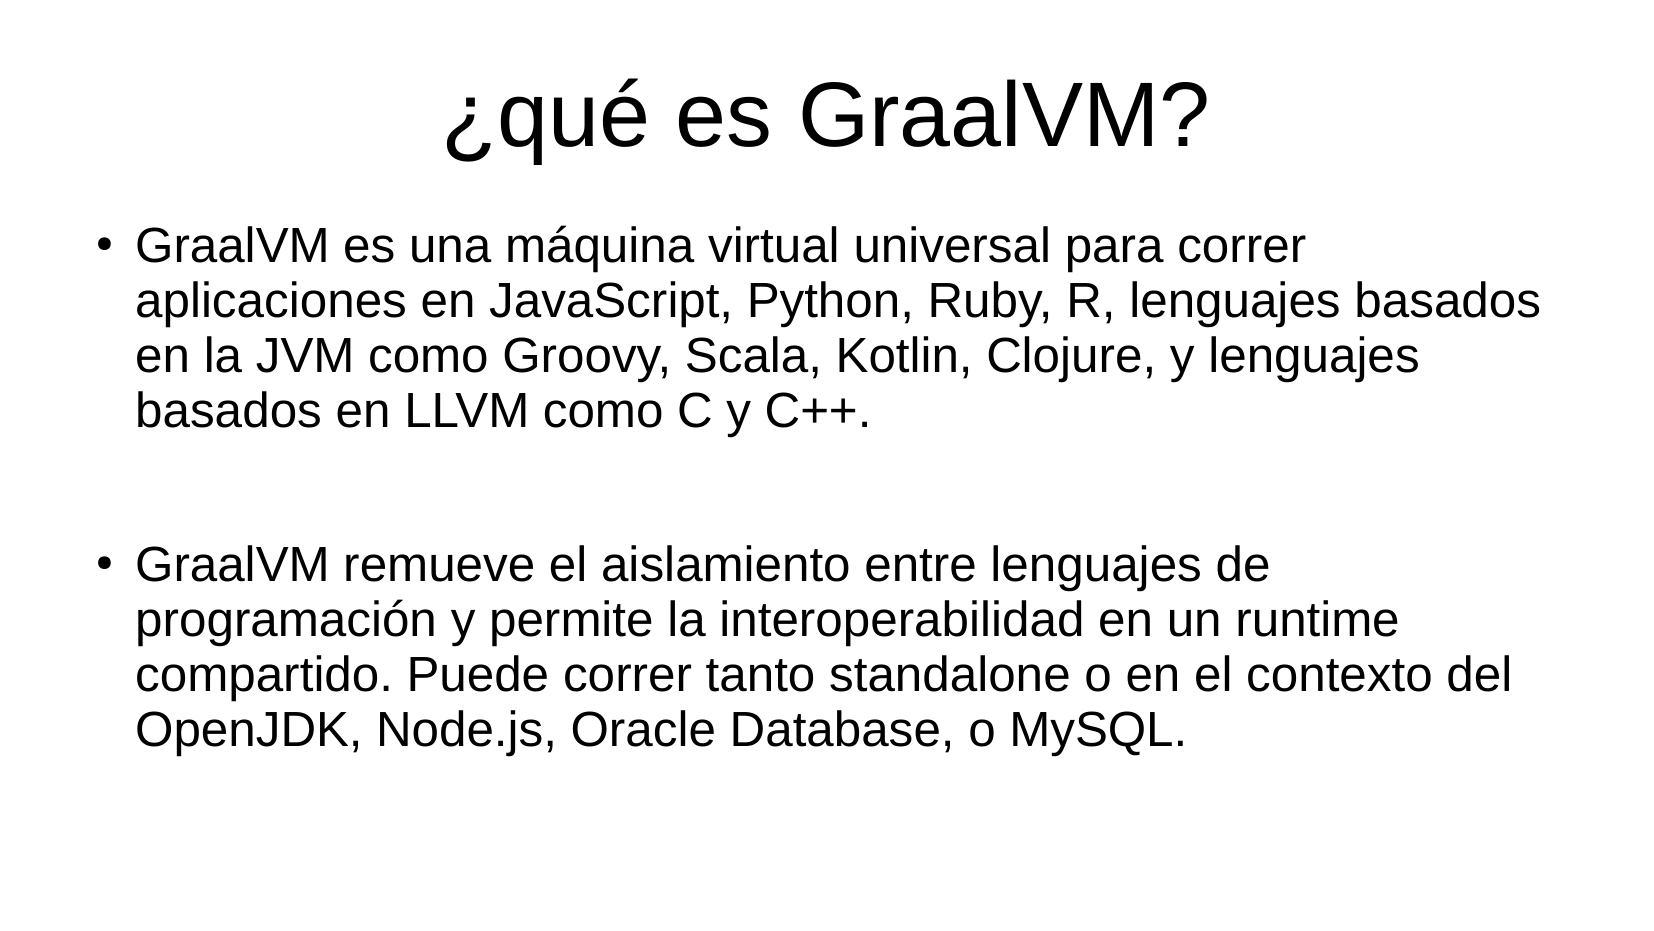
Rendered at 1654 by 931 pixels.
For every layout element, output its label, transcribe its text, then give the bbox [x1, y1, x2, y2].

list GraalVM es una máquina virtual universal para correr aplicaciones en JavaScript, Python, Ruby, R, lenguajes basados en la JVM como Groovy, Scala, Kotlin, Clojure, y lenguajes basados en LLVM como C y C++. GraalVM remueve el aislamiento entre lenguajes de programación y permite la interoperabilidad en un runtime compartido. Puede correr tanto standalone o en el contexto del OpenJDK, Node.js, Oracle Database, o MySQL. [82, 217, 1571, 758]
title ¿qué es GraalVM? [82, 37, 1571, 193]
